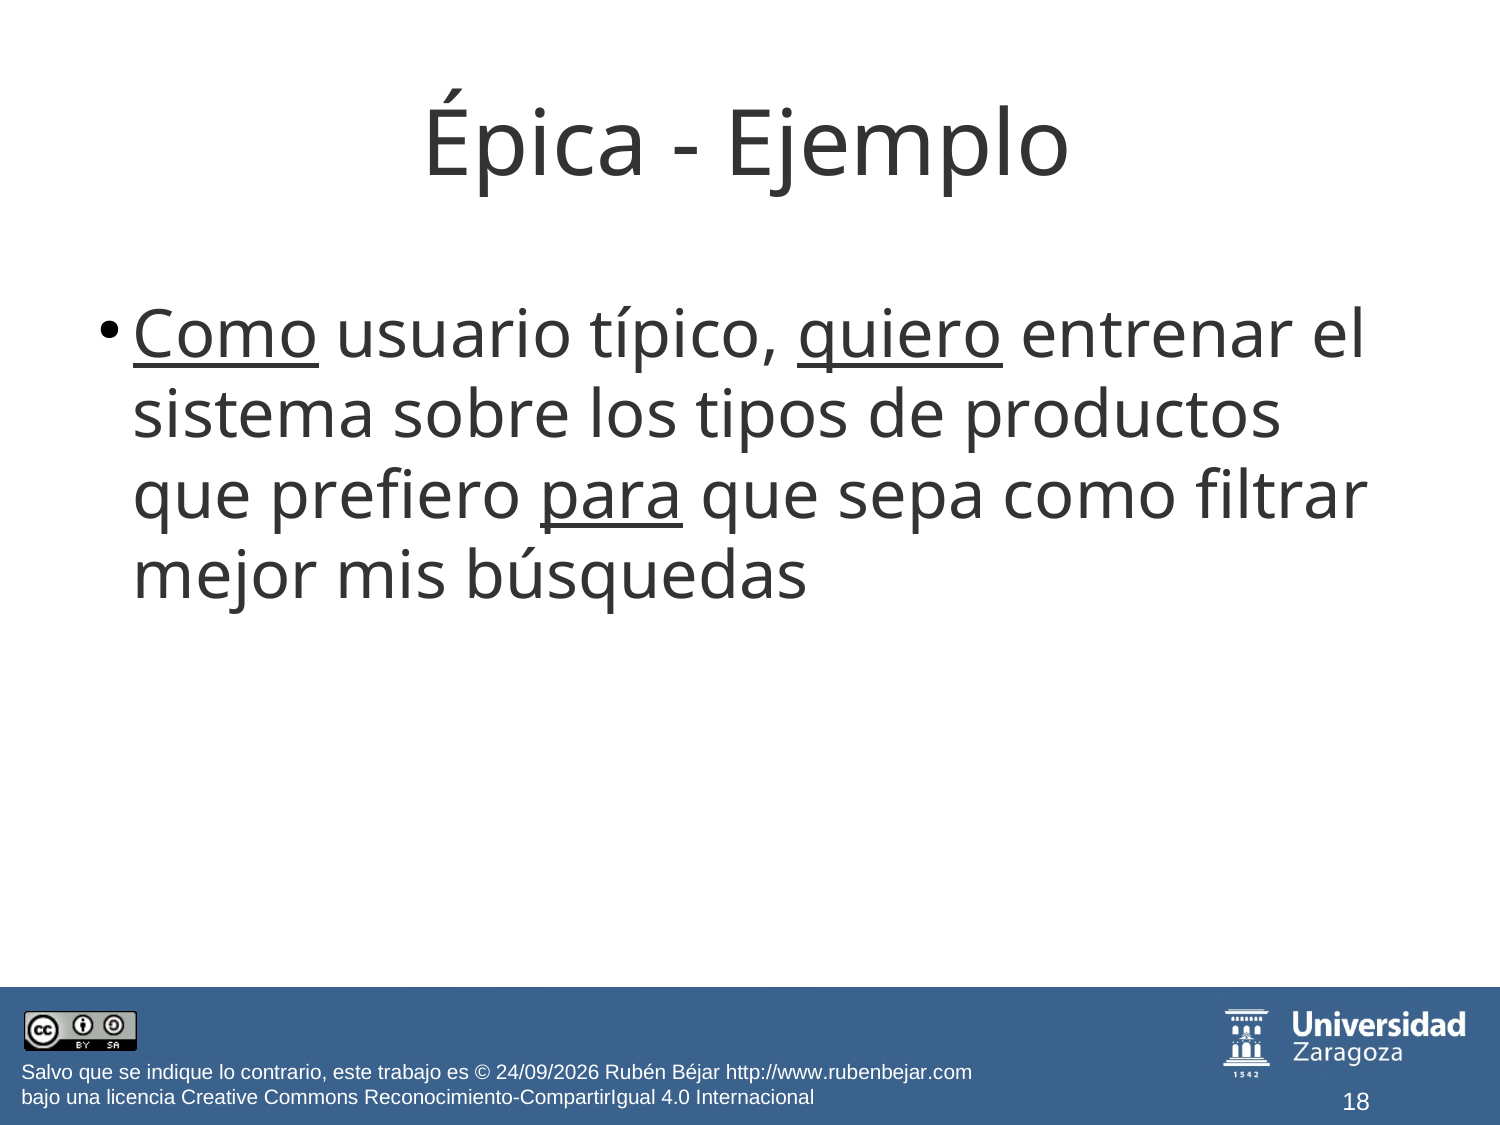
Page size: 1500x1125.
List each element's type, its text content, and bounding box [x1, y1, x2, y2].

list Como usuario típico, quiero entrenar el sistema sobre los tipos de productos que prefiero para que sepa como filtrar mejor mis búsquedas [82, 283, 1418, 957]
title Épica - Ejemplo [74, 21, 1420, 257]
picture [0, 987, 1500, 1125]
